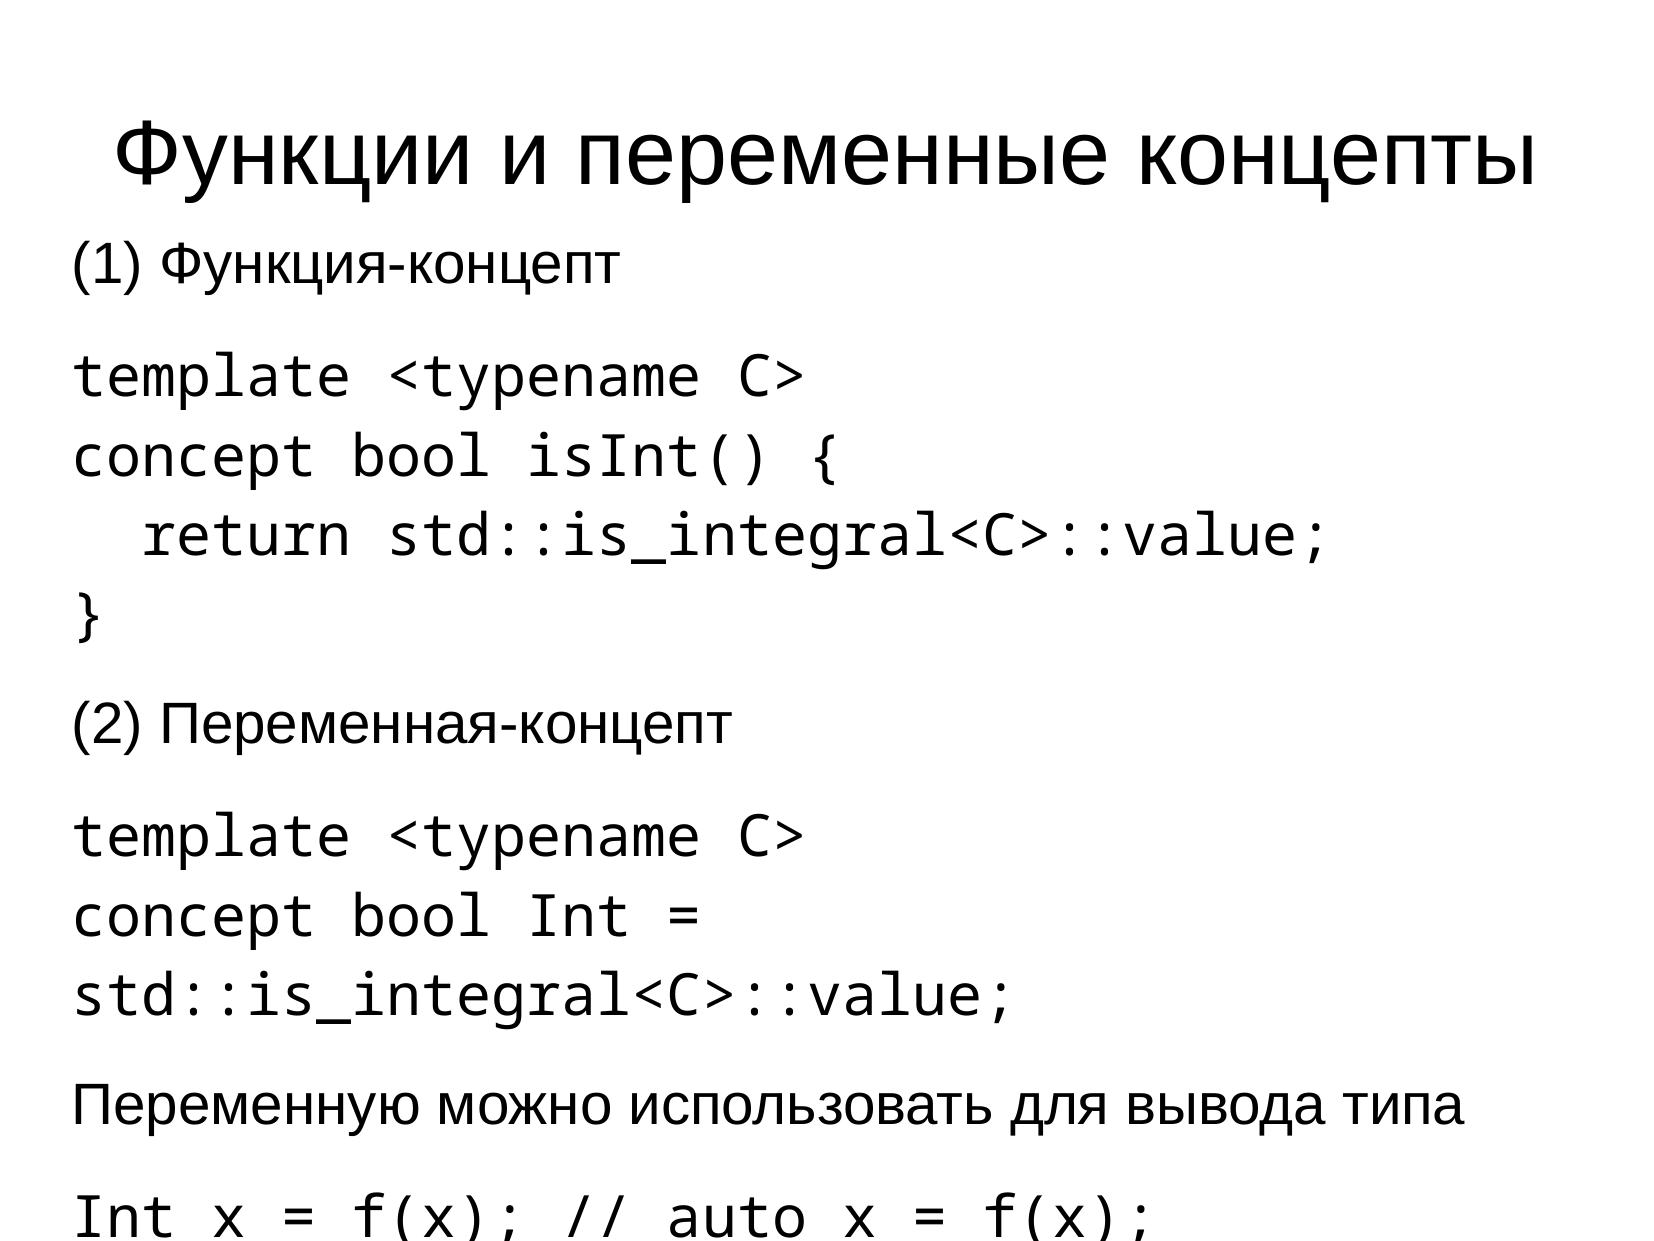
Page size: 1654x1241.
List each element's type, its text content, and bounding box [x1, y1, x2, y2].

title Функции и переменные концепты [82, 49, 1571, 257]
subtitle (1) Функция-концепт template <typename C> concept bool isInt() { return std::is_integral<C>::value; } (2) Переменная-концепт template <typename C> concept bool Int = std::is_integral<C>::value; Переменную можно использовать для вывода типа Int x = f(x); // auto x = f(x); [71, 275, 1561, 1211]
